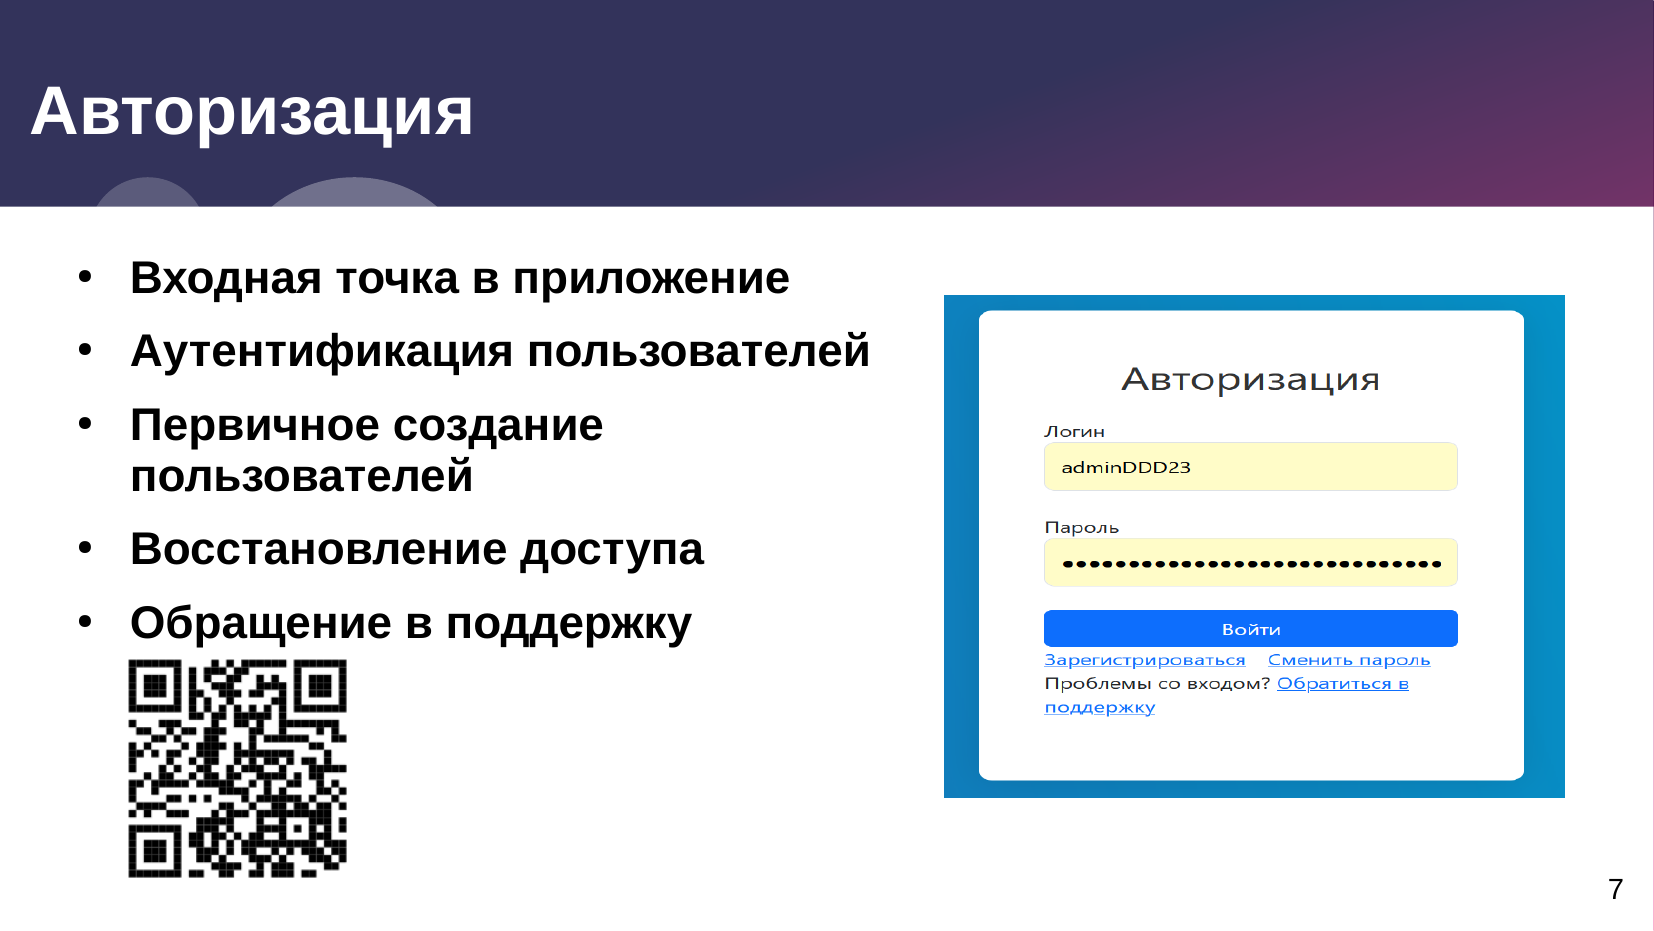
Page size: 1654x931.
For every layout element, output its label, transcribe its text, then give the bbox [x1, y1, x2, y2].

list Входная точка в приложение Аутентификация пользователей Первичное создание пользователей Восстановление доступа Обращение в поддержку [59, 251, 886, 650]
title Авторизация [29, 29, 562, 192]
picture [118, 649, 355, 886]
picture [944, 311, 1523, 798]
